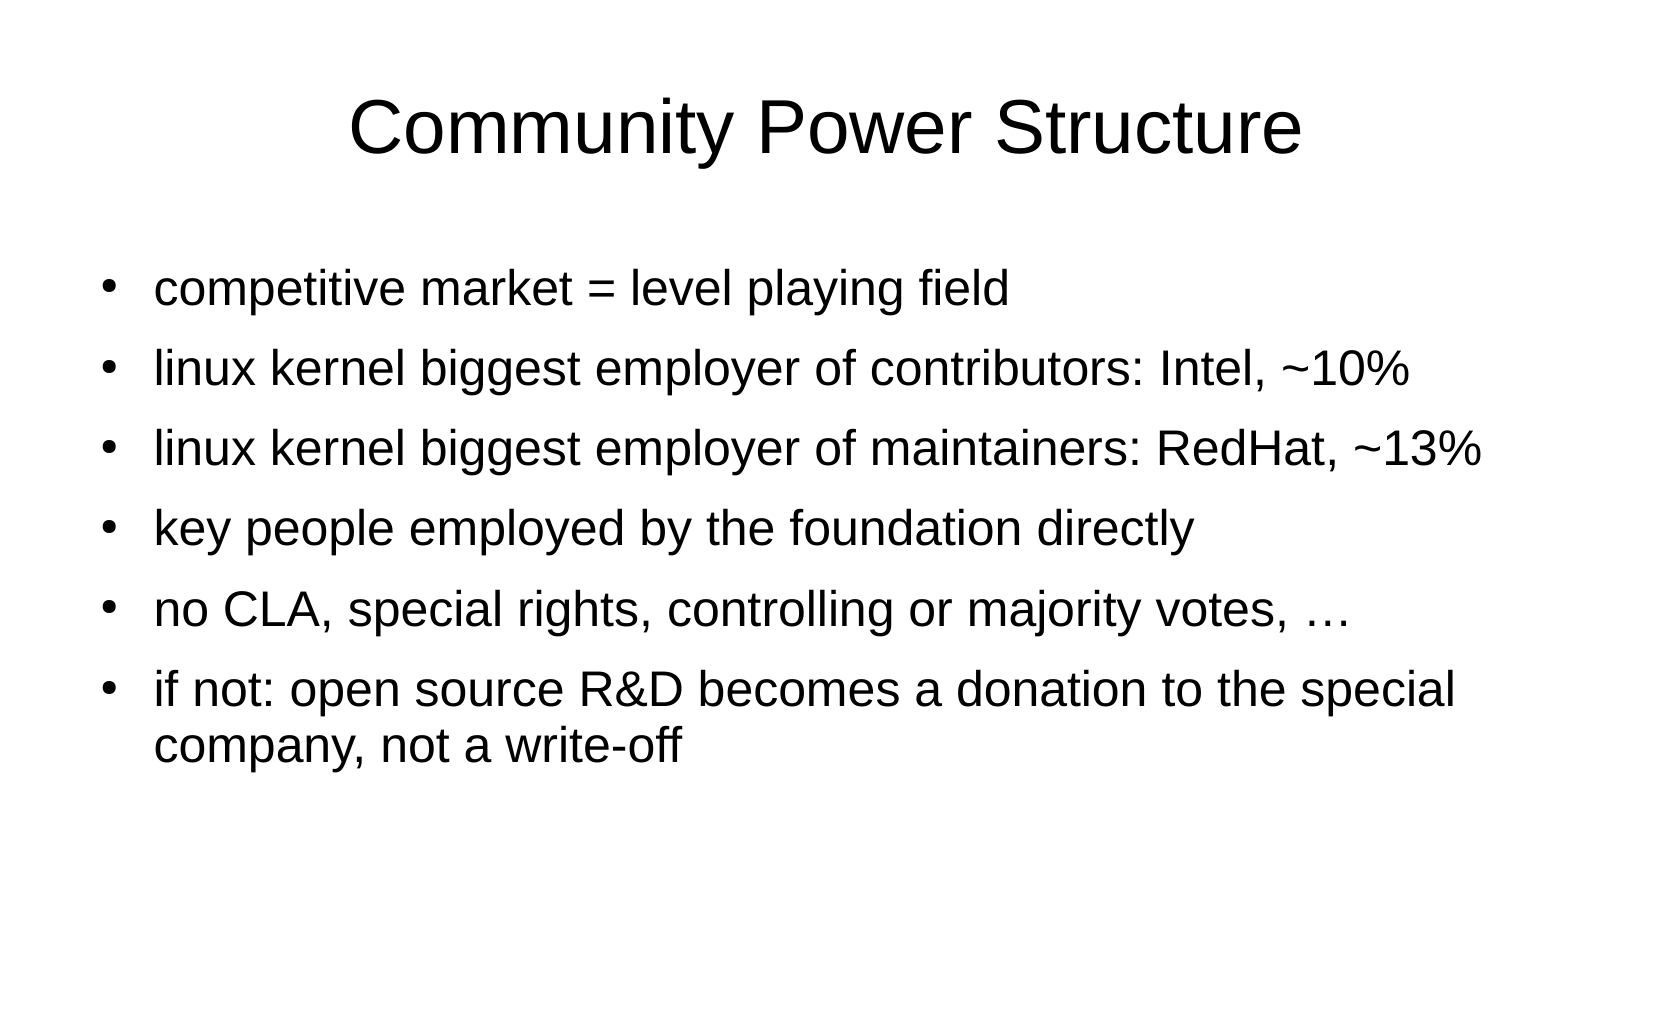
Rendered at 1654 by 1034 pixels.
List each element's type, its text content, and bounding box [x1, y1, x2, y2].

list competitive market = level playing field linux kernel biggest employer of contributors: Intel, ~10% linux kernel biggest employer of maintainers: RedHat, ~13% key people employed by the foundation directly no CLA, special rights, controlling or majority votes, … if not: open source R&D becomes a donation to the special company, not a write-off [82, 259, 1571, 981]
title Community Power Structure [82, 41, 1571, 214]
